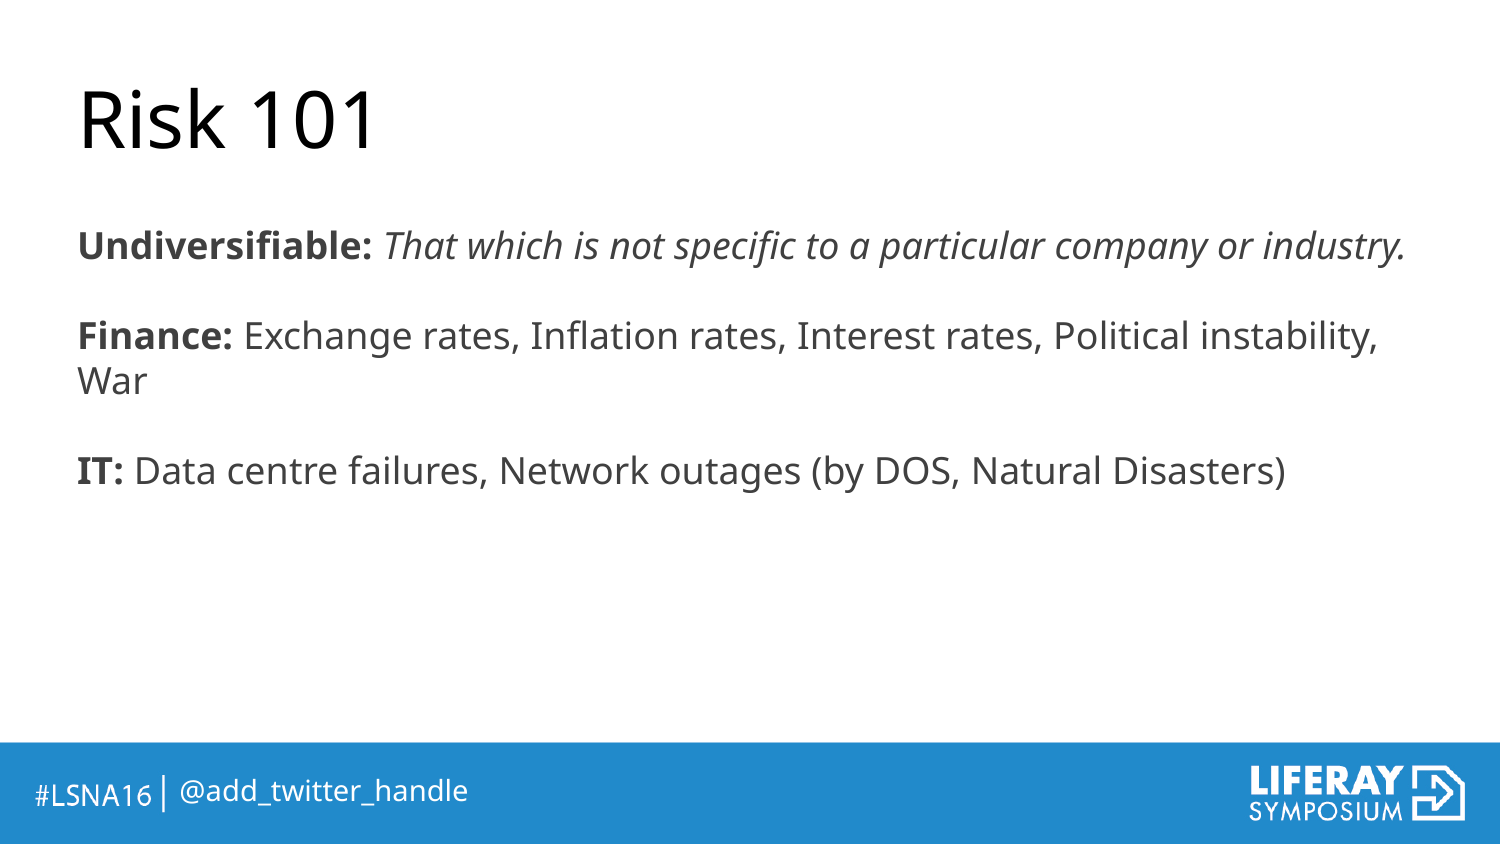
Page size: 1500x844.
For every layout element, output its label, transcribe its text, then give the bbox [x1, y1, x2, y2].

text_box Undiversifiable: That which is not specific to a particular company or industry. Finance: Exchange rates, Inflation rates, Interest rates, Political instability, War IT: Data centre failures, Network outages (by DOS, Natural Disasters) [62, 214, 1442, 500]
text_box @add_twitter_handle [164, 765, 725, 816]
text_box Risk 101 [62, 62, 1442, 173]
picture [0, 1, 1500, 844]
